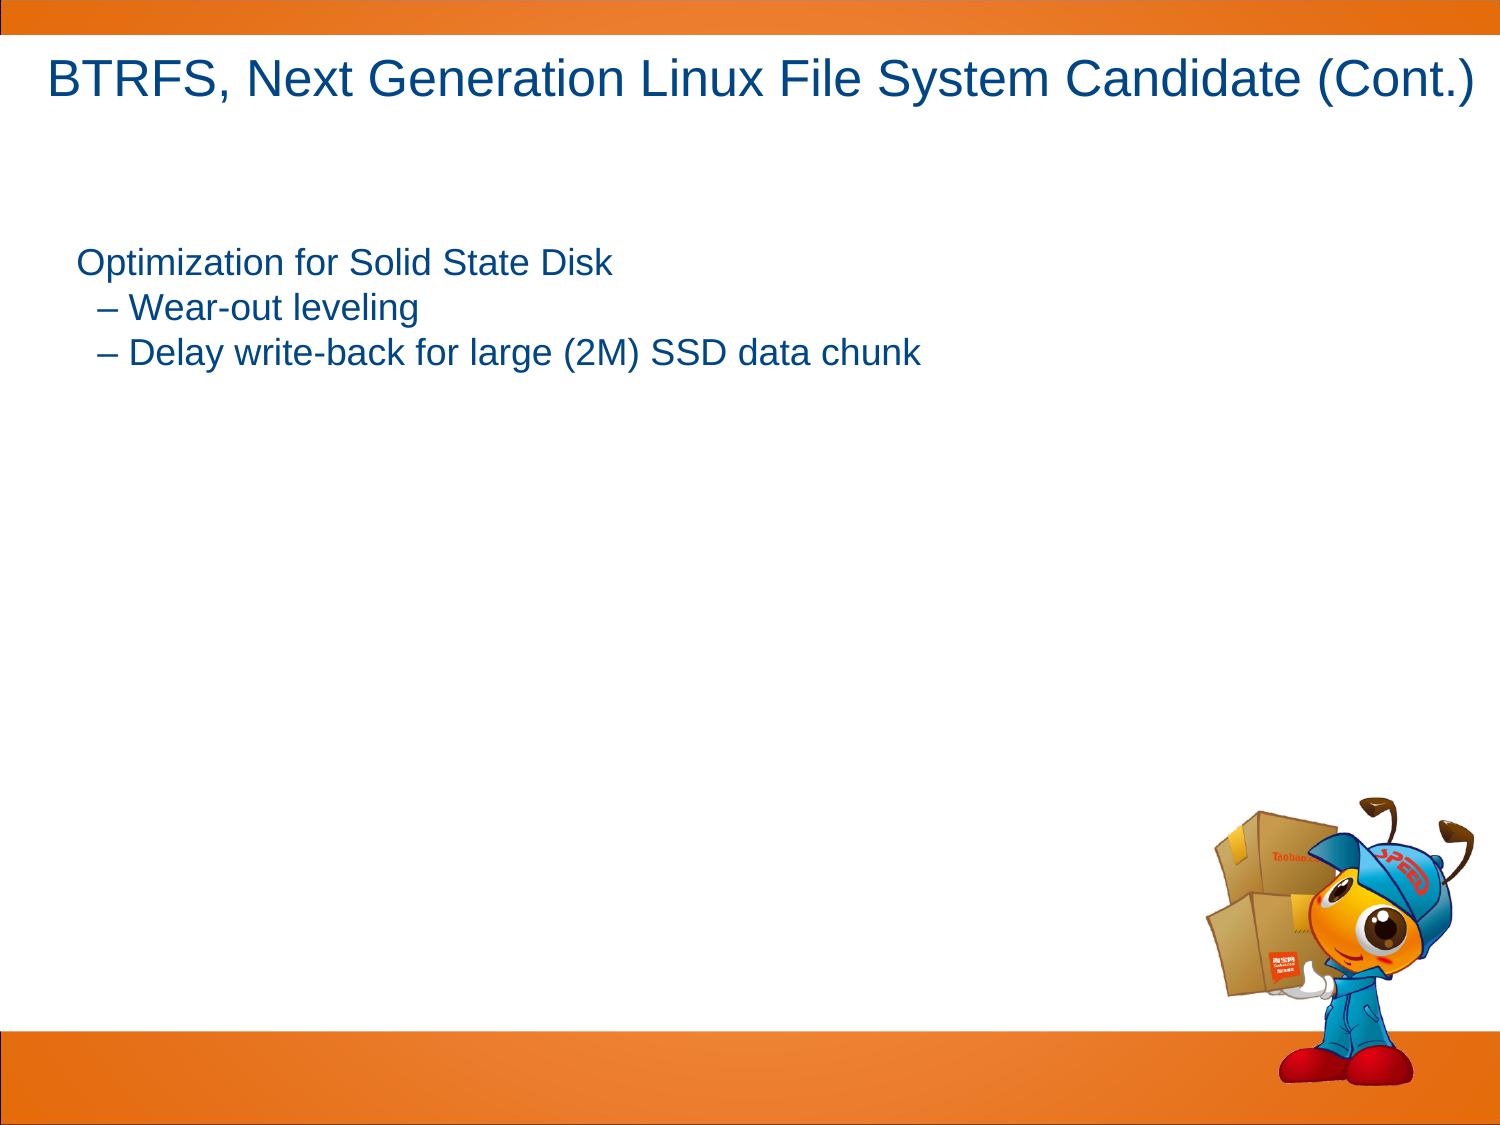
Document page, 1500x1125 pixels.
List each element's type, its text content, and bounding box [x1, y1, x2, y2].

picture [0, 785, 1500, 1125]
text_box BTRFS, Next Generation Linux File System Candidate (Cont.) [32, 37, 1491, 115]
text_box Optimization for Solid State Disk – Wear-out leveling – Delay write-back for large (2M) SSD data chunk [61, 230, 1388, 488]
picture [0, 0, 1500, 35]
